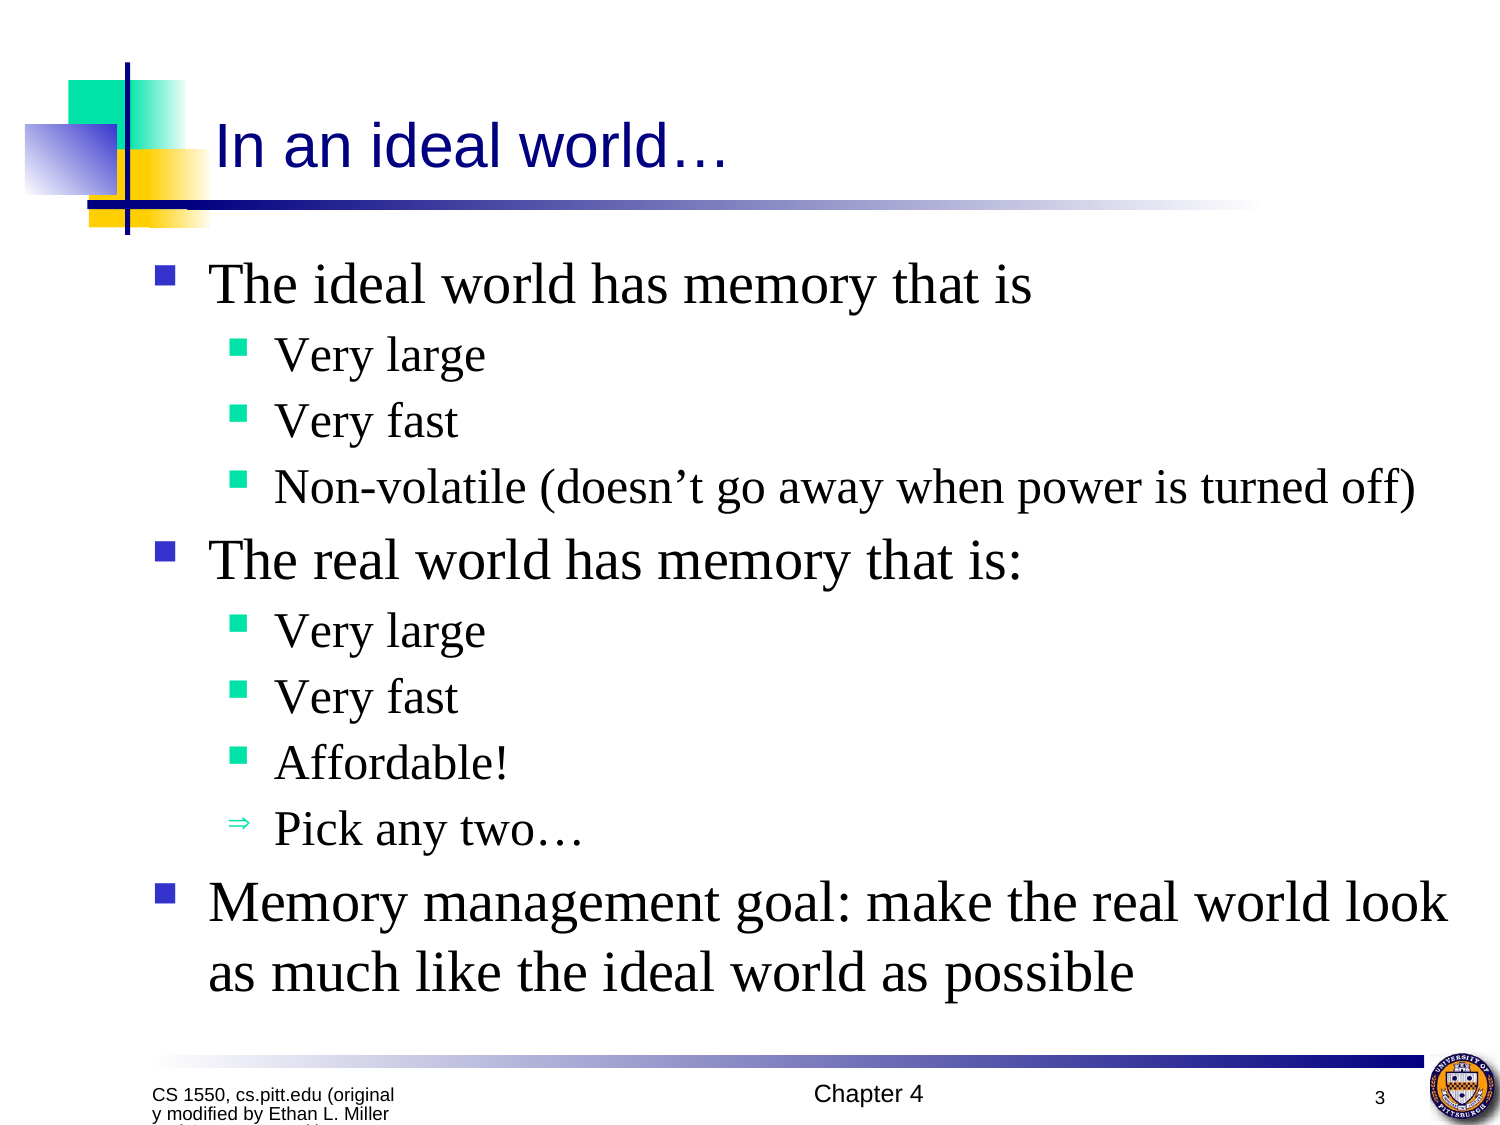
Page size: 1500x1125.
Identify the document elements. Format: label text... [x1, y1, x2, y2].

title In an ideal world… [200, 87, 1476, 188]
list The ideal world has memory that is Very large Very fast Non-volatile (doesn’t go away when power is turned off) The real world has memory that is: Very large Very fast Affordable! Pick any two… Memory management goal: make the real world look as much like the ideal world as possible [137, 237, 1469, 1051]
picture [1425, 1049, 1500, 1125]
